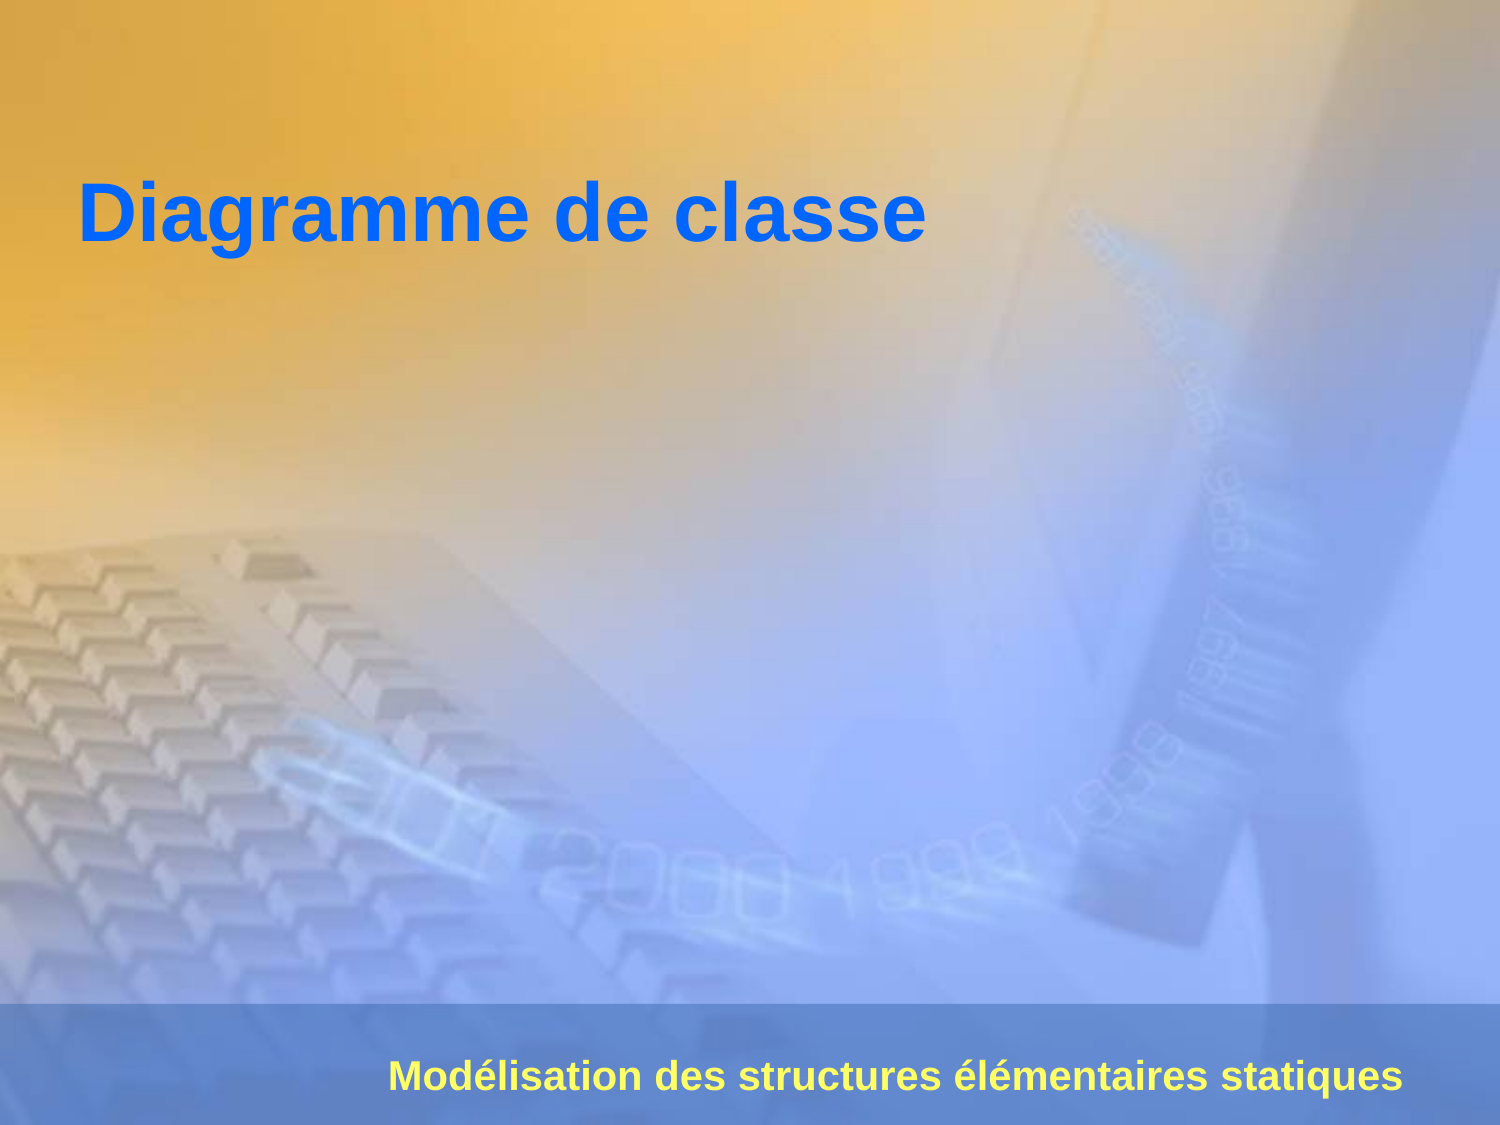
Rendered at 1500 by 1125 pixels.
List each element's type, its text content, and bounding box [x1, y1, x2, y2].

title Diagramme de classe [62, 161, 1338, 267]
text_box Modélisation des structures élémentaires statiques [388, 1049, 1404, 1099]
